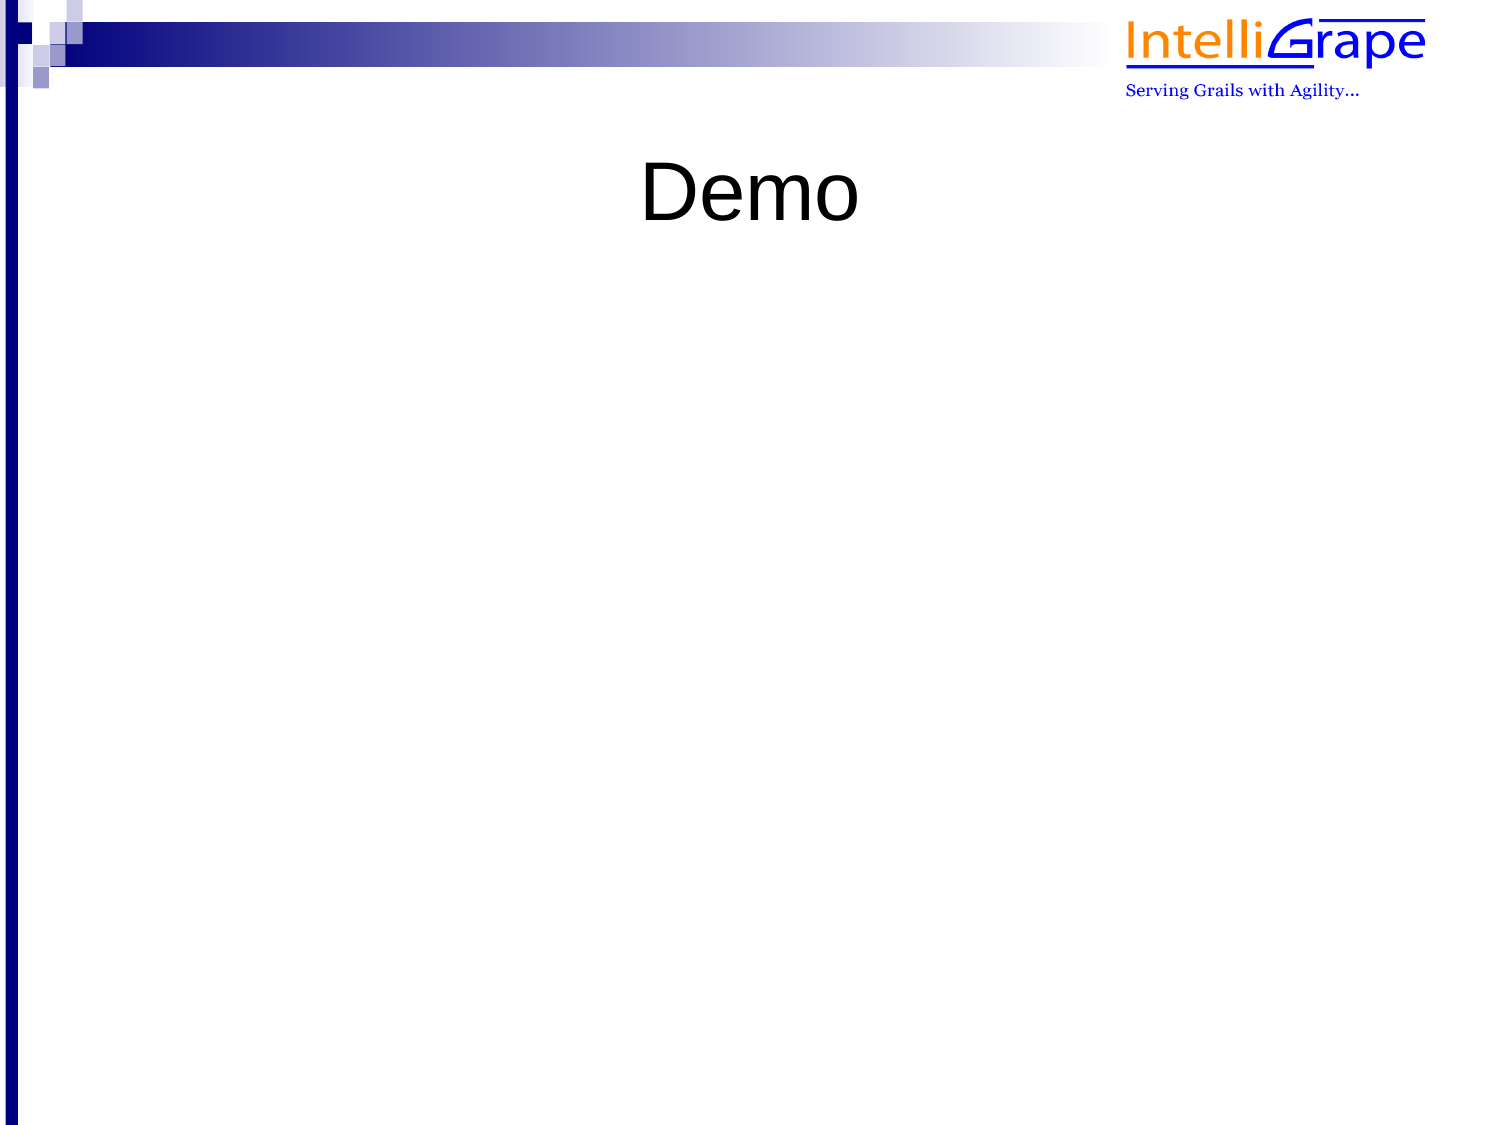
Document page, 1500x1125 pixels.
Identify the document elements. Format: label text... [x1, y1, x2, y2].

picture [1125, 12, 1425, 75]
title Demo [75, 75, 1426, 301]
